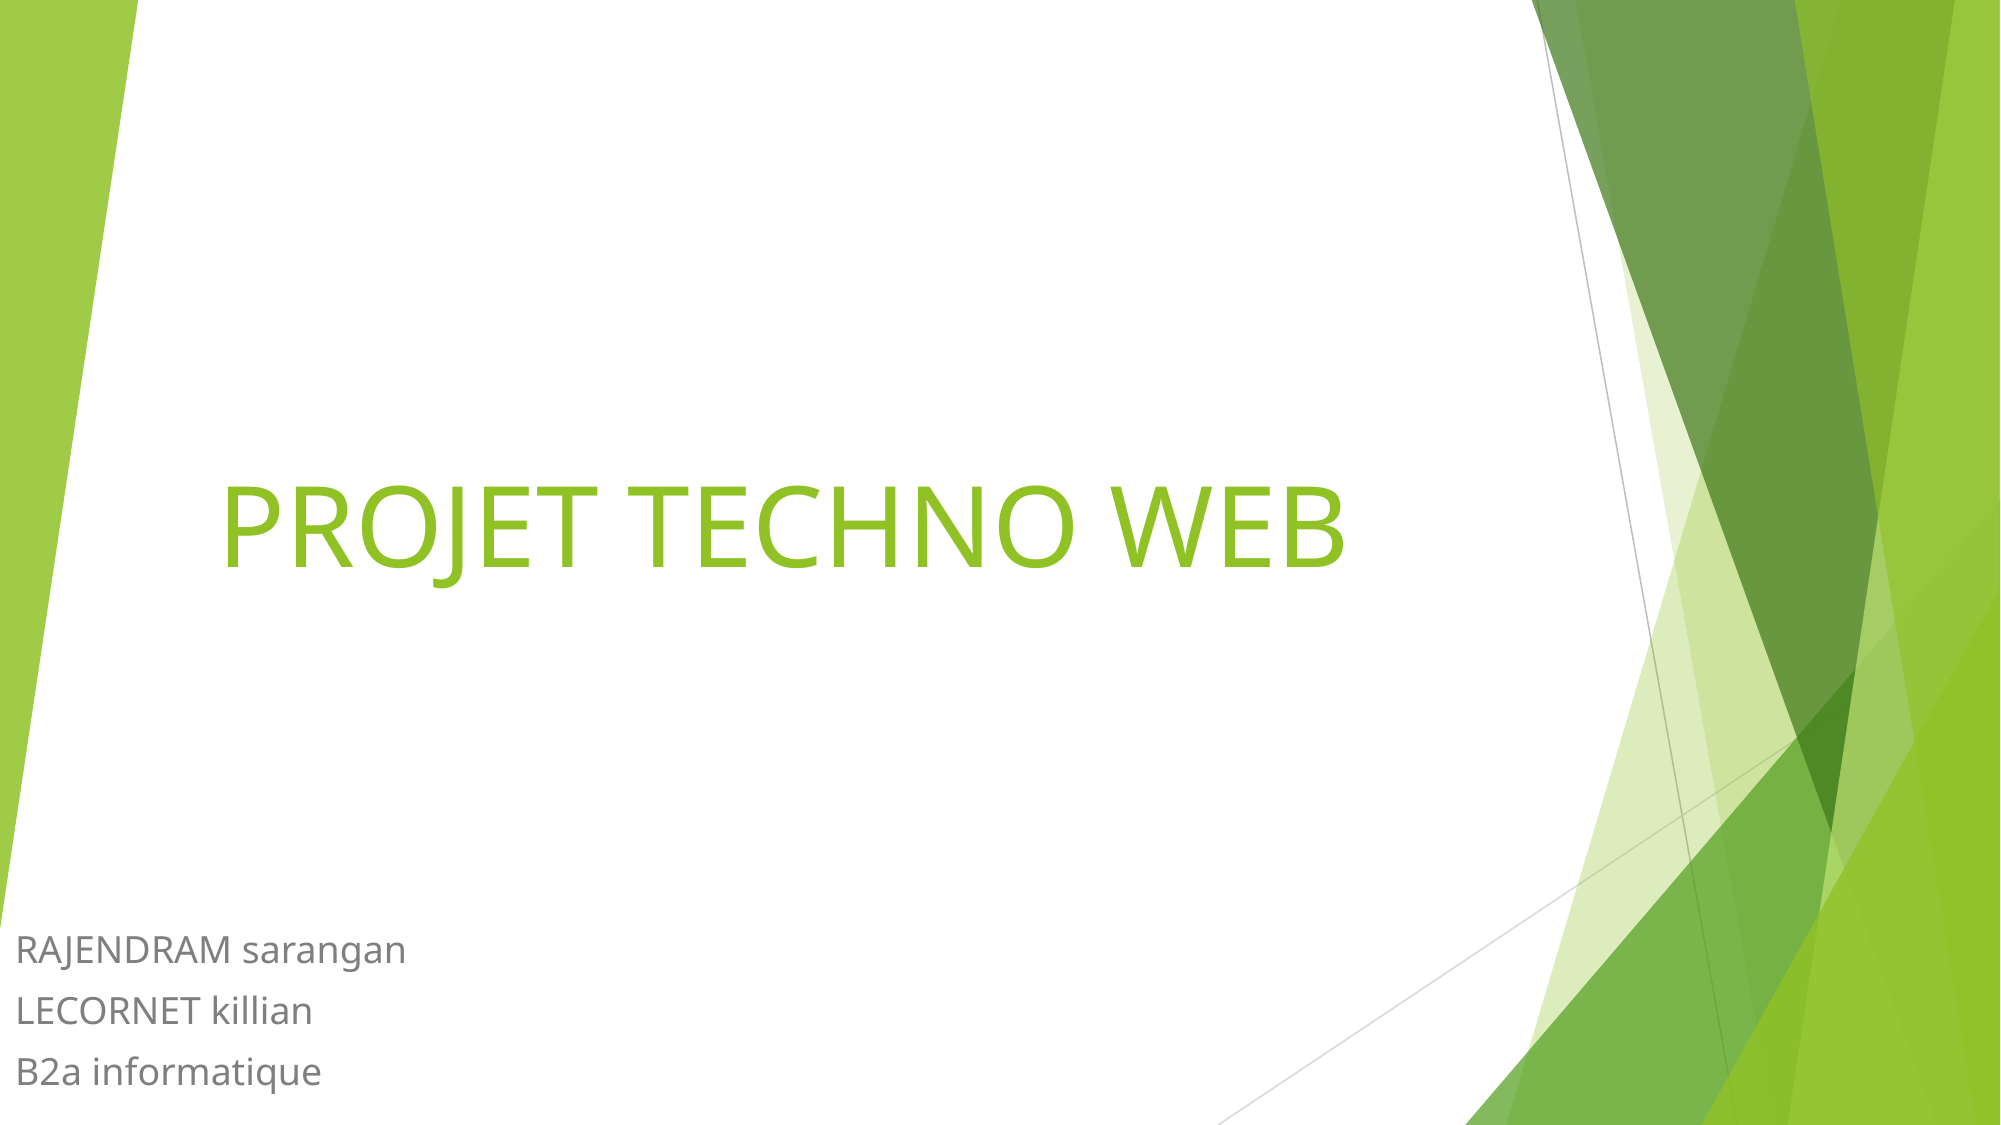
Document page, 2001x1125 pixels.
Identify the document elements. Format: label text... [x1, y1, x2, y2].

title PROJET TECHNO WEB [202, 327, 1477, 598]
subtitle RAJENDRAM sarangan LECORNET killian B2a informatique [0, 923, 1275, 1104]
